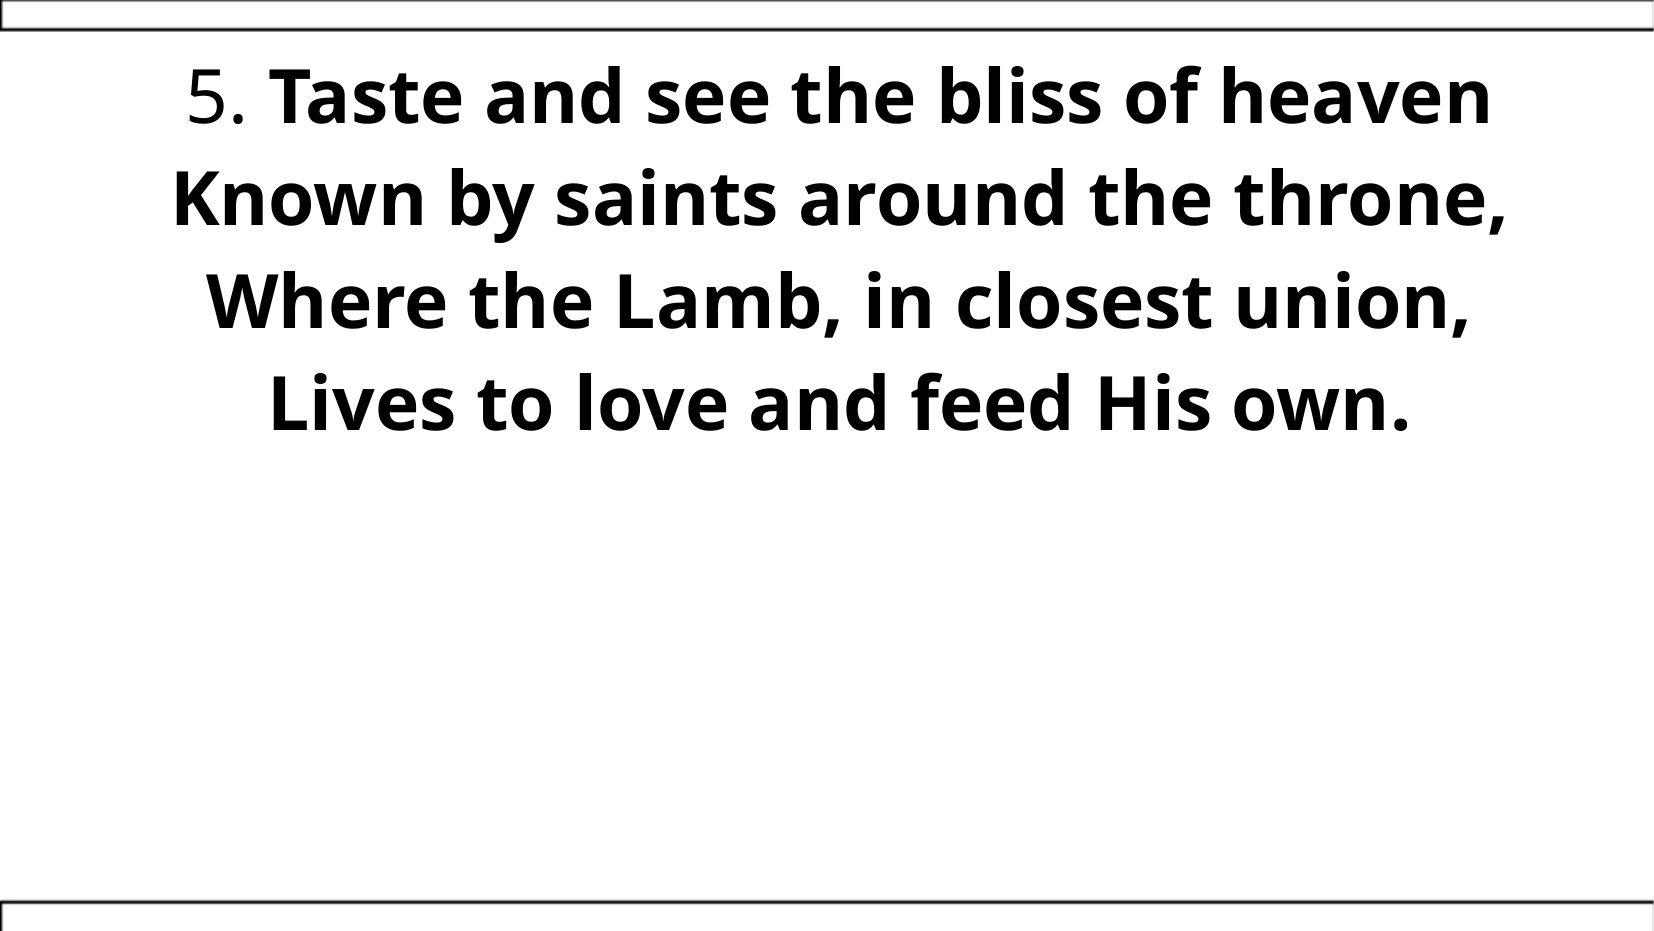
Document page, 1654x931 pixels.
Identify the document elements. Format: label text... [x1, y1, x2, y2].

text_box 5. Taste and see the bliss of heaven Known by saints around the throne, Where the Lamb, in closest union, Lives to love and feed His own. [105, 35, 1576, 451]
picture [0, 0, 1654, 931]
